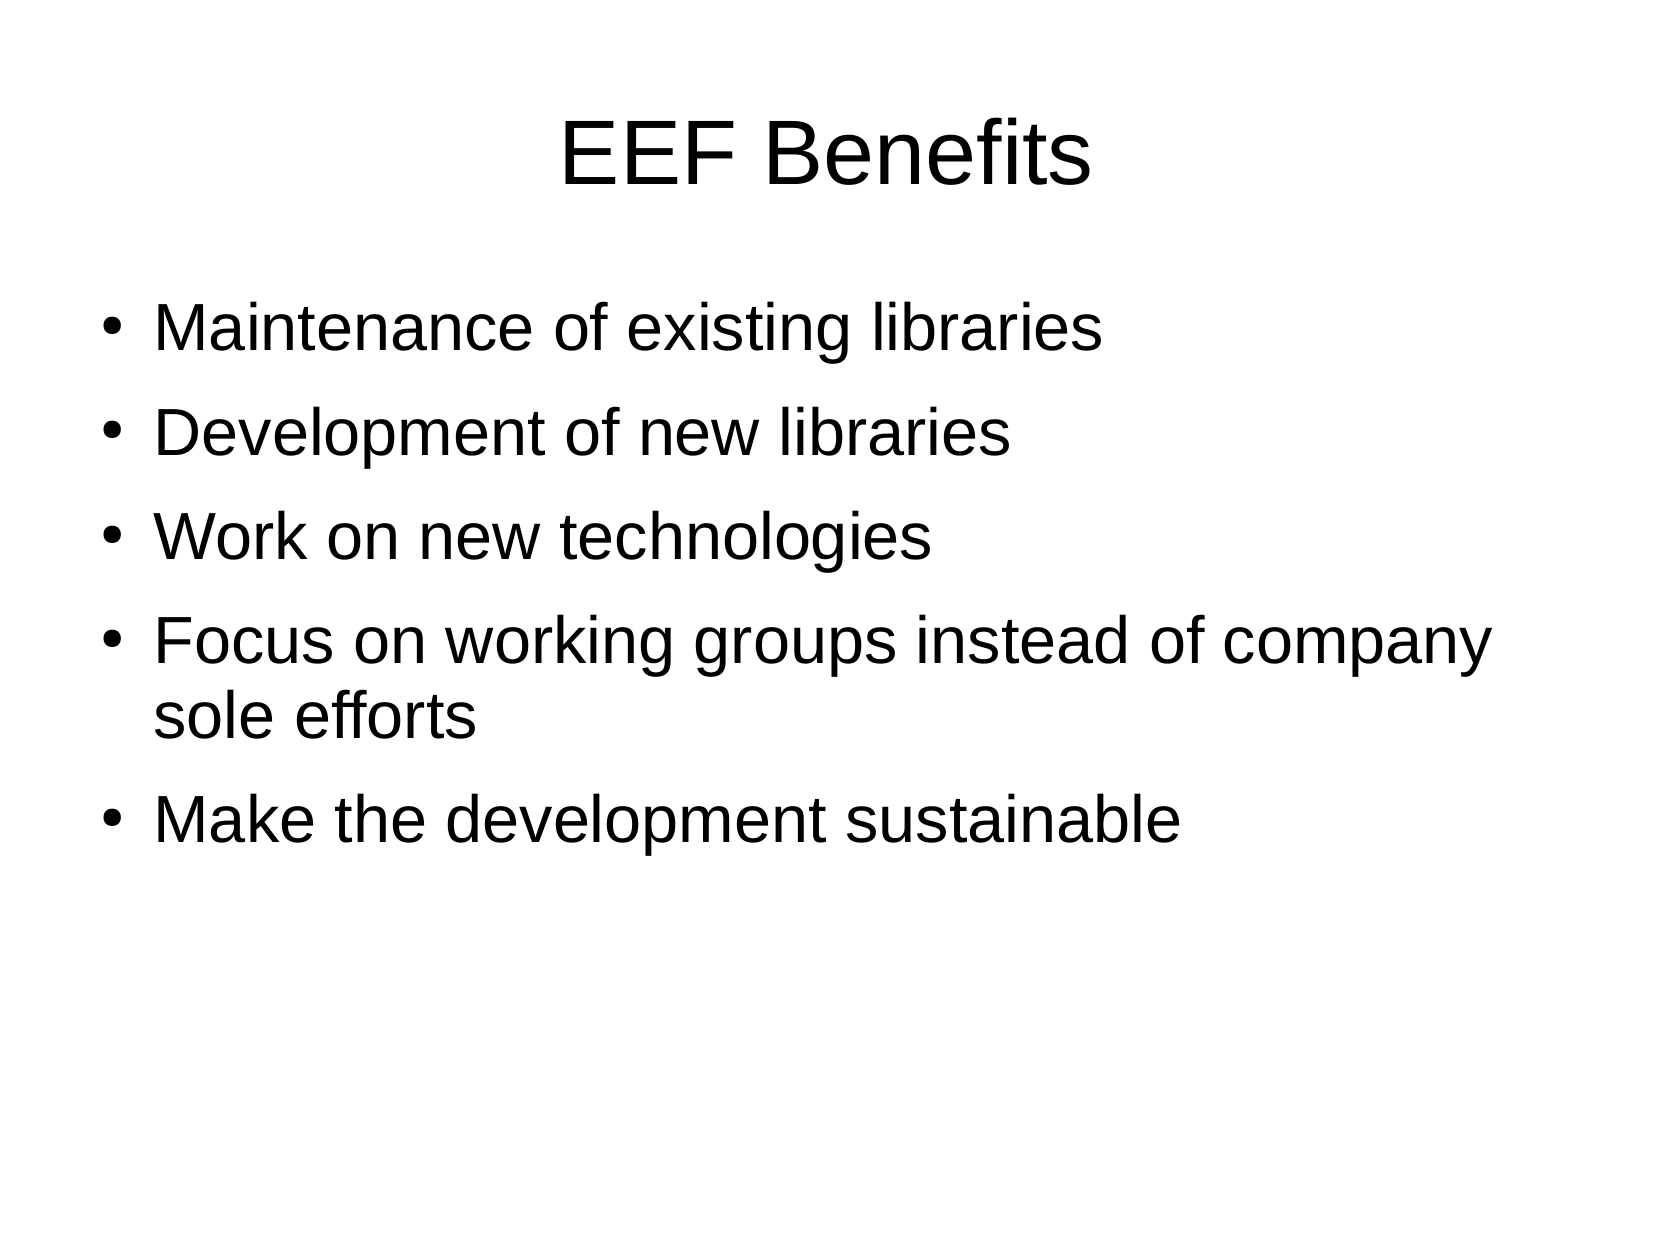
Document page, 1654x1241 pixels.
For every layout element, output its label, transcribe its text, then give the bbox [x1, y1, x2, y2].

title EEF Benefits [82, 49, 1571, 257]
list Maintenance of existing libraries Development of new libraries Work on new technologies Focus on working groups instead of company sole efforts Make the development sustainable [82, 290, 1571, 1010]
